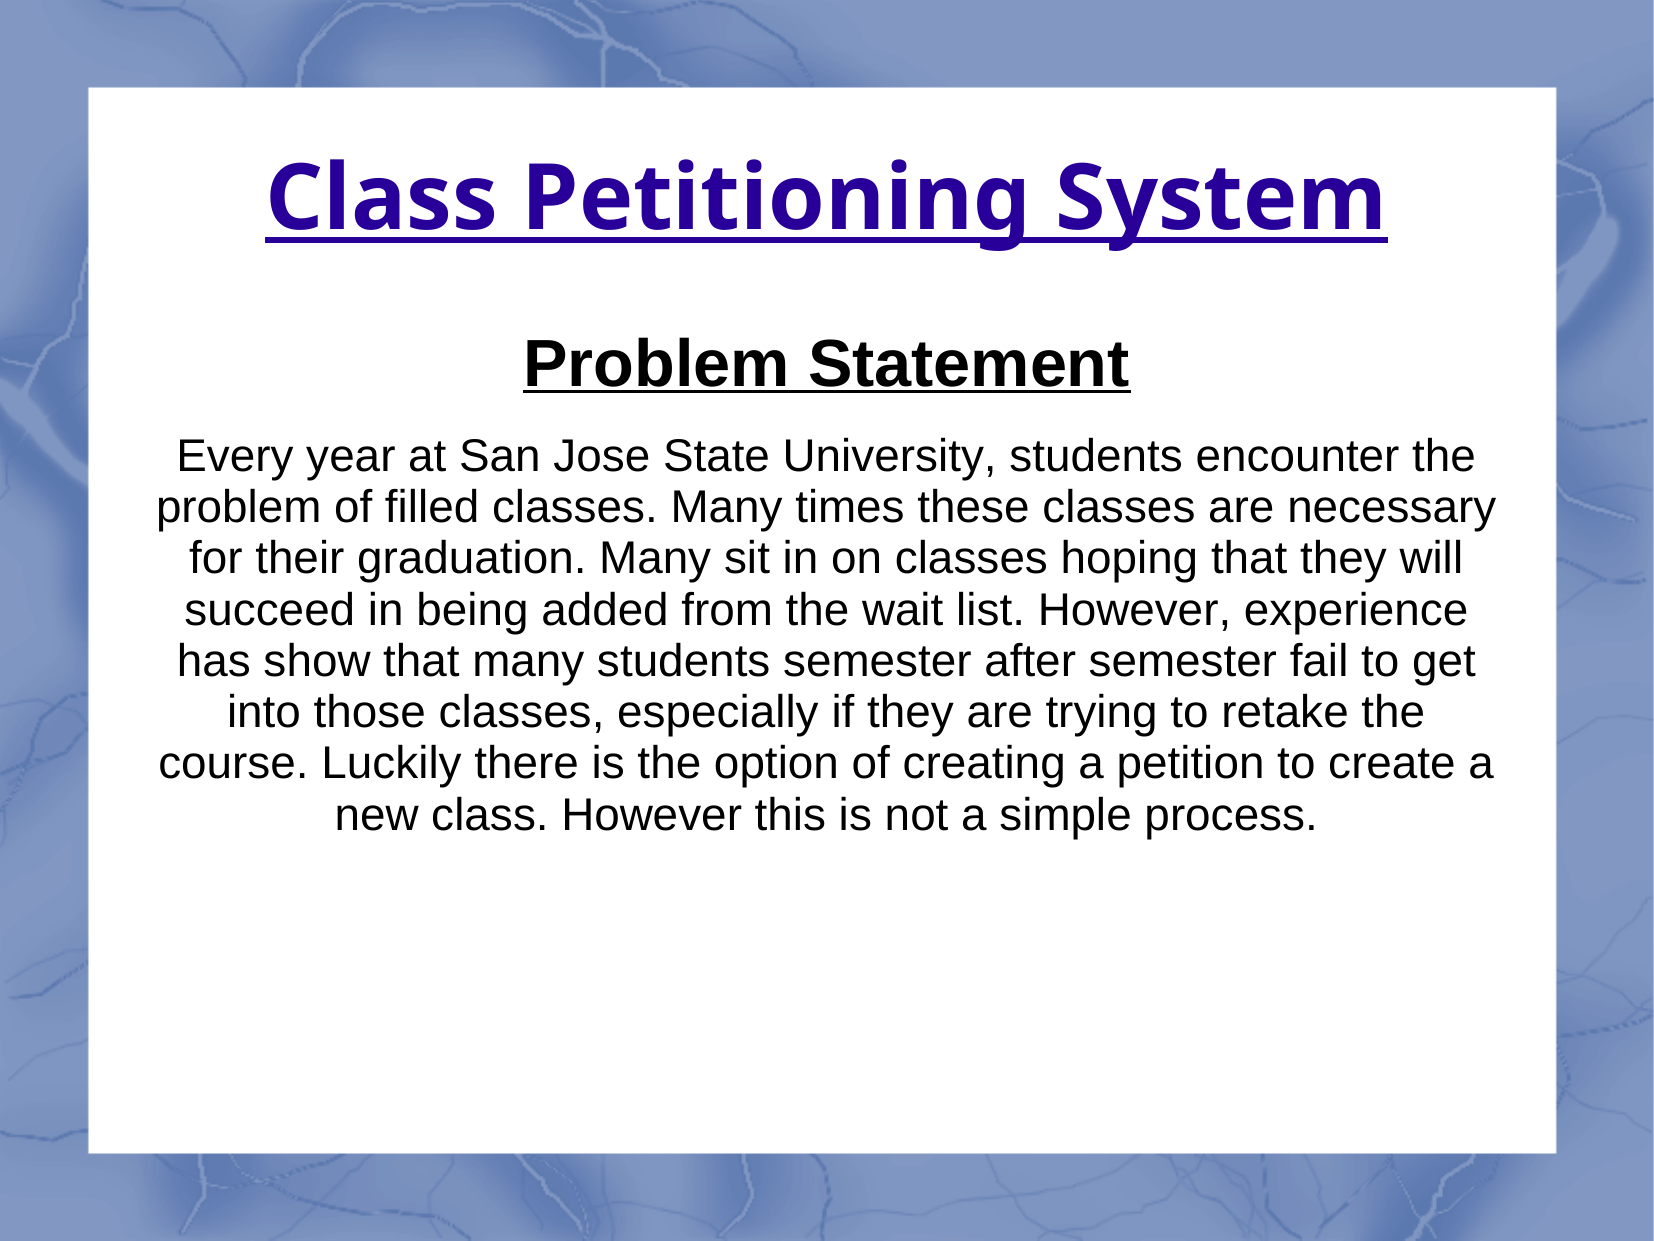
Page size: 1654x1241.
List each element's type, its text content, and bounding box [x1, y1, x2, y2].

list Problem Statement Every year at San Jose State University, students encounter the problem of filled classes. Many times these classes are necessary for their graduation. Many sit in on classes hoping that they will succeed in being added from the wait list. However, experience has show that many students semester after semester fail to get into those classes, especially if they are trying to retake the course. Luckily there is the option of creating a petition to create a new class. However this is not a simple process. [147, 325, 1506, 1010]
title Class Petitioning System [118, 90, 1536, 298]
picture [0, 0, 1654, 1241]
